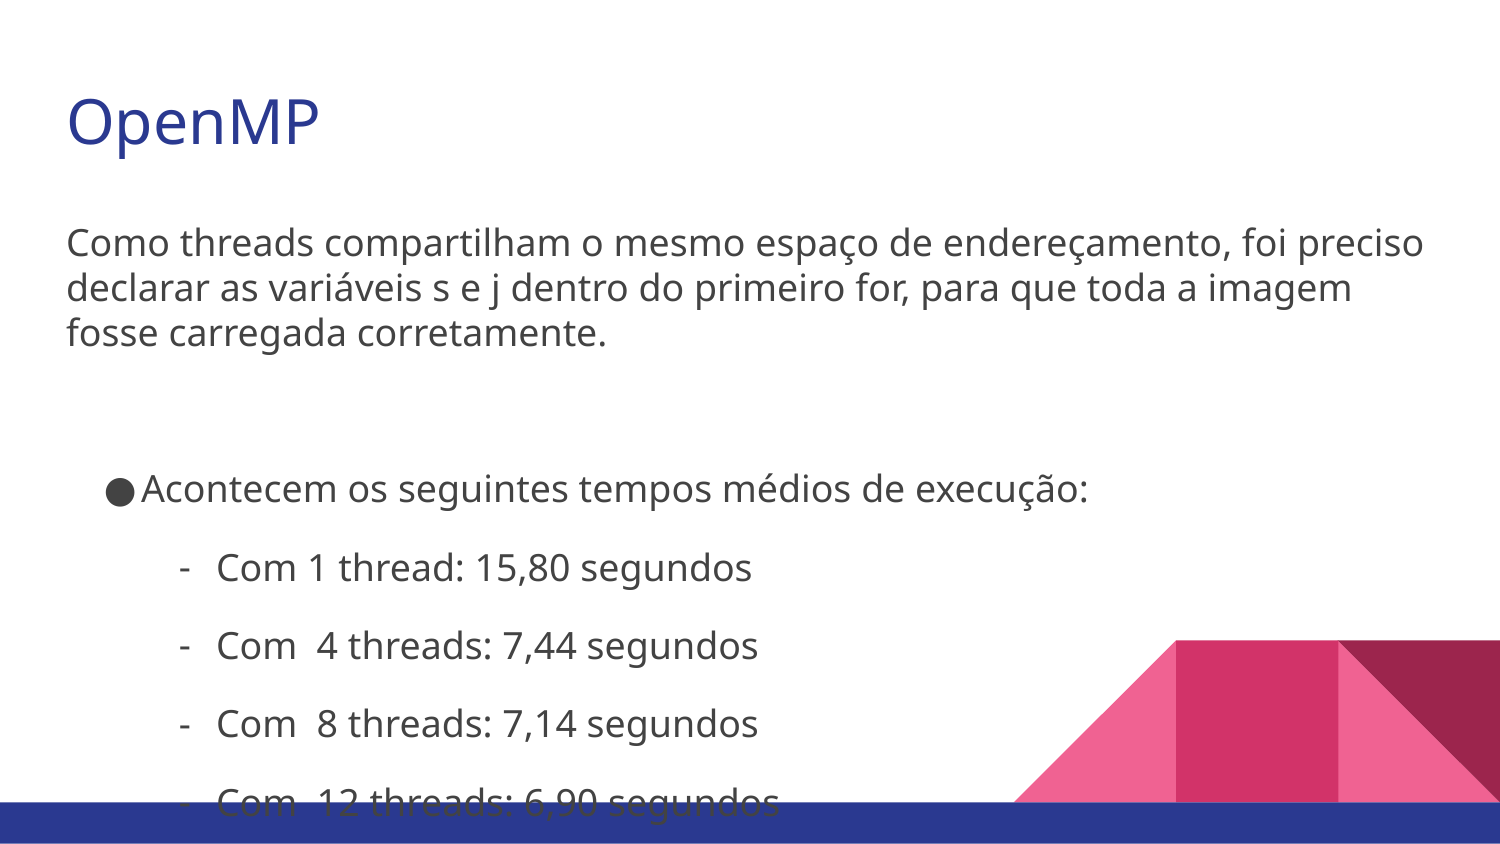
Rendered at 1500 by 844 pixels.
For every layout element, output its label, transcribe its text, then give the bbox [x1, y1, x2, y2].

list Como threads compartilham o mesmo espaço de endereçamento, foi preciso declarar as variáveis s e j dentro do primeiro for, para que toda a imagem fosse carregada corretamente. Acontecem os seguintes tempos médios de execução: Com 1 thread: 15,80 segundos Com 4 threads: 7,44 segundos Com 8 threads: 7,14 segundos Com 12 threads: 6,90 segundos [51, 203, 1449, 769]
title OpenMP [51, 67, 1449, 167]
